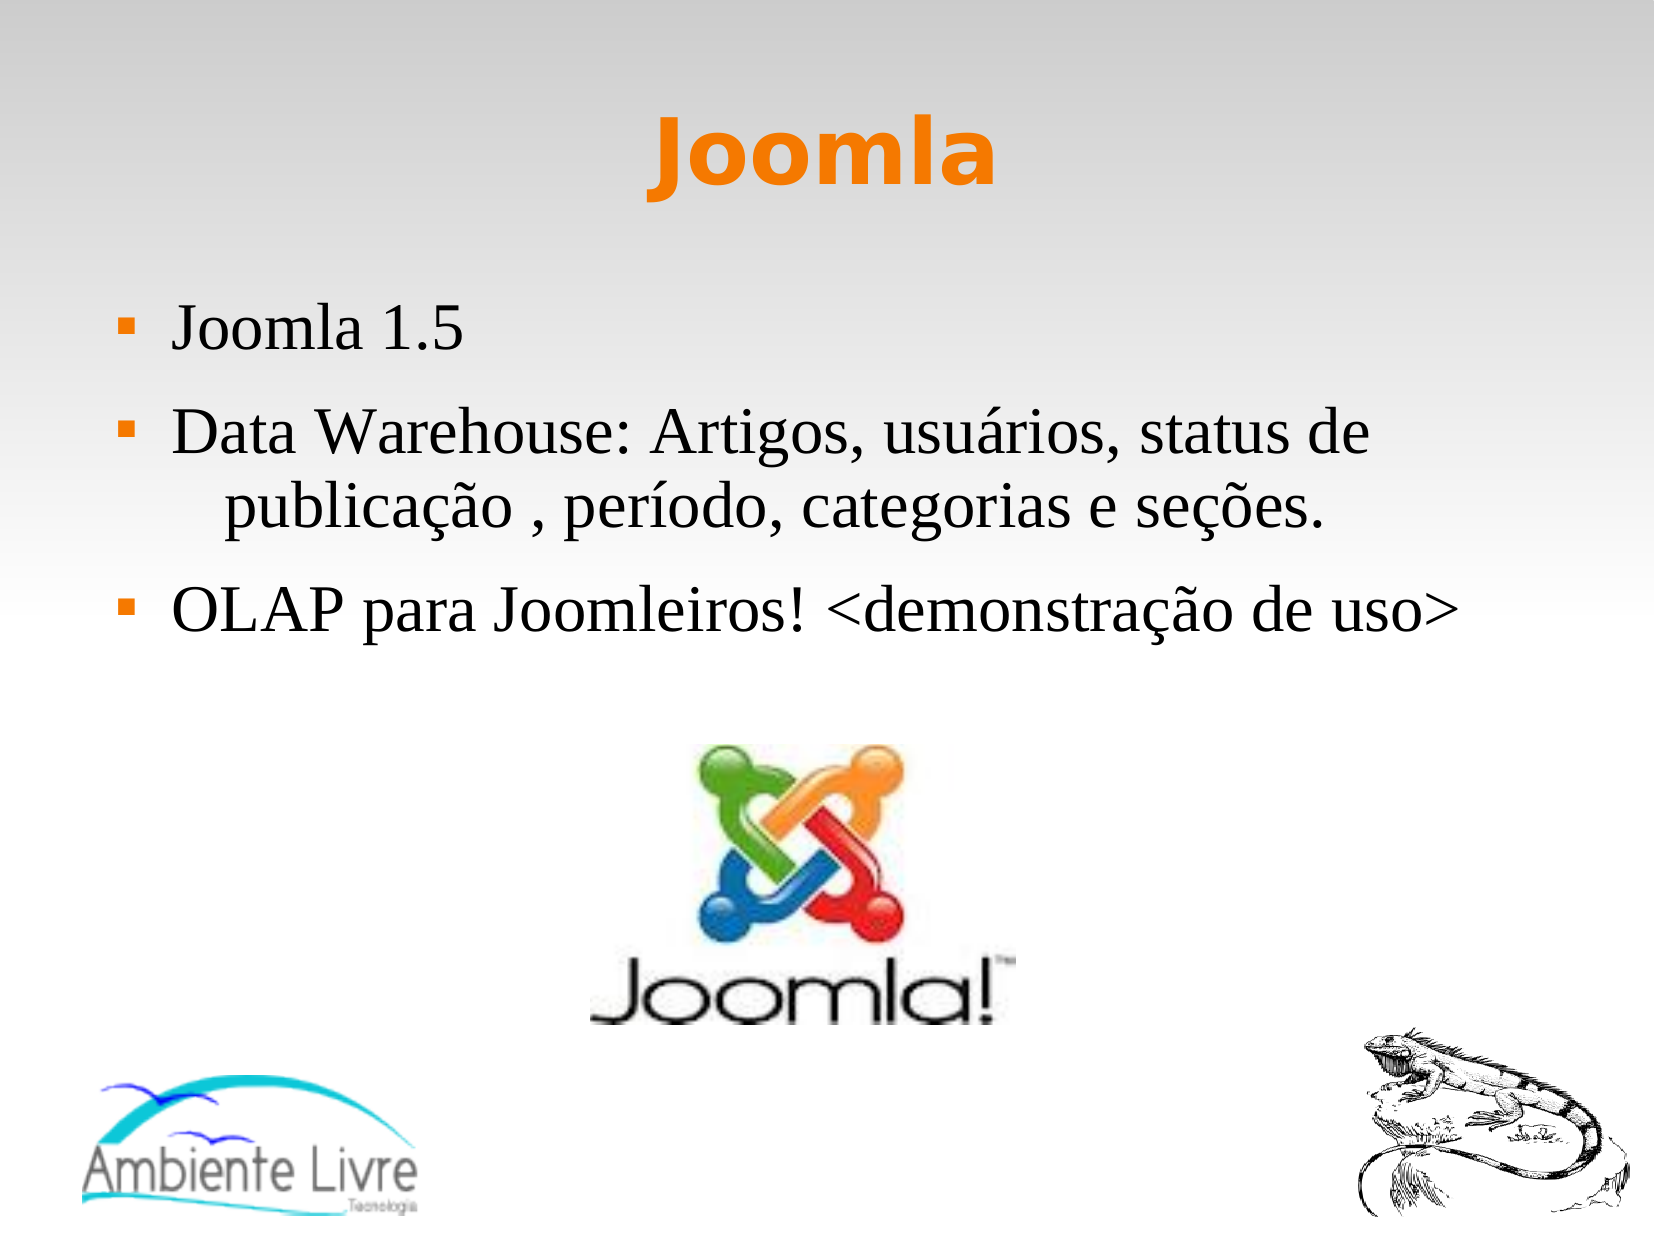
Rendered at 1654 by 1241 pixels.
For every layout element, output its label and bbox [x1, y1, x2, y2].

picture [82, 1075, 426, 1216]
picture [590, 744, 1016, 1025]
picture [1358, 1027, 1630, 1217]
